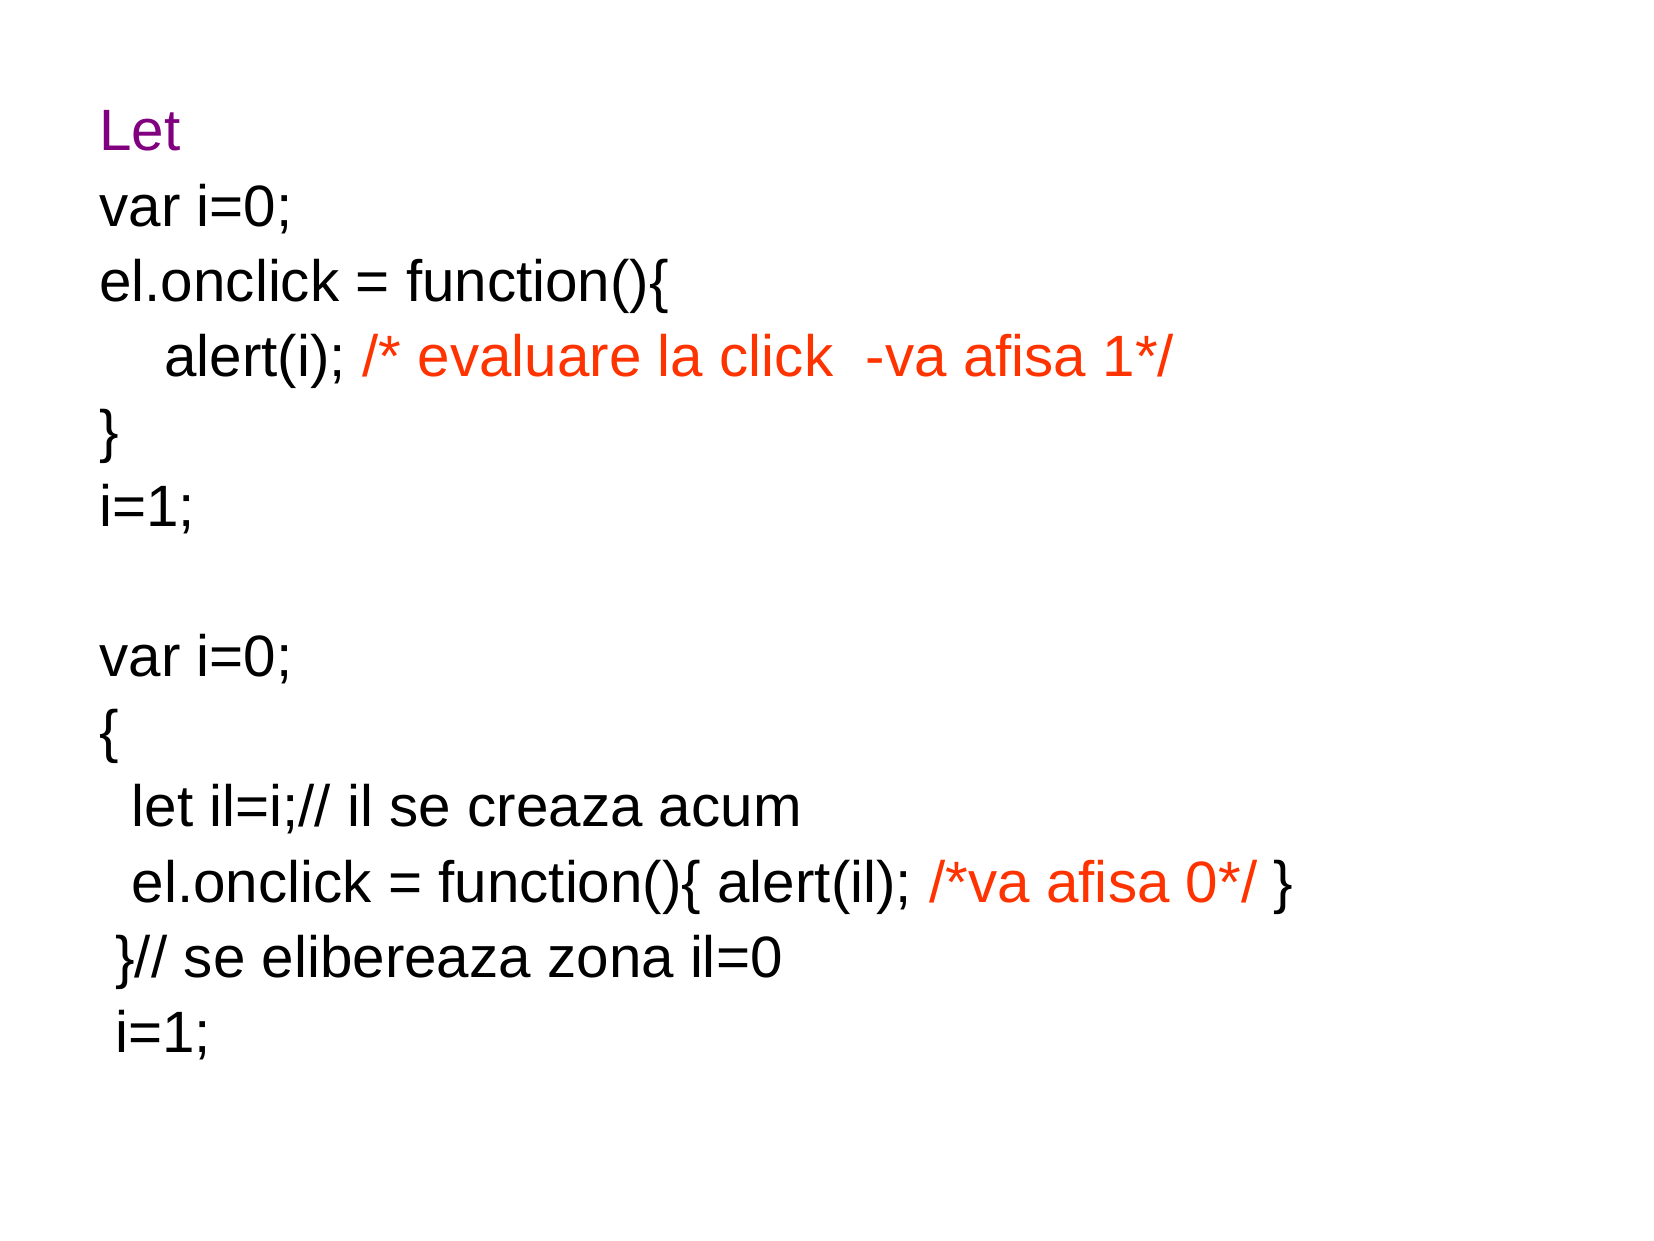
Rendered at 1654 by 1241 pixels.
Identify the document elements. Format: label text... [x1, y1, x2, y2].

text_box Let var i=0; el.onclick = function(){ alert(i); /* evaluare la click -va afisa 1*/ } i=1; var i=0; { let il=i;// il se creaza acum el.onclick = function(){ alert(il); /*va afisa 0*/ } }// se elibereaza zona il=0 i=1; [84, 96, 1585, 1199]
